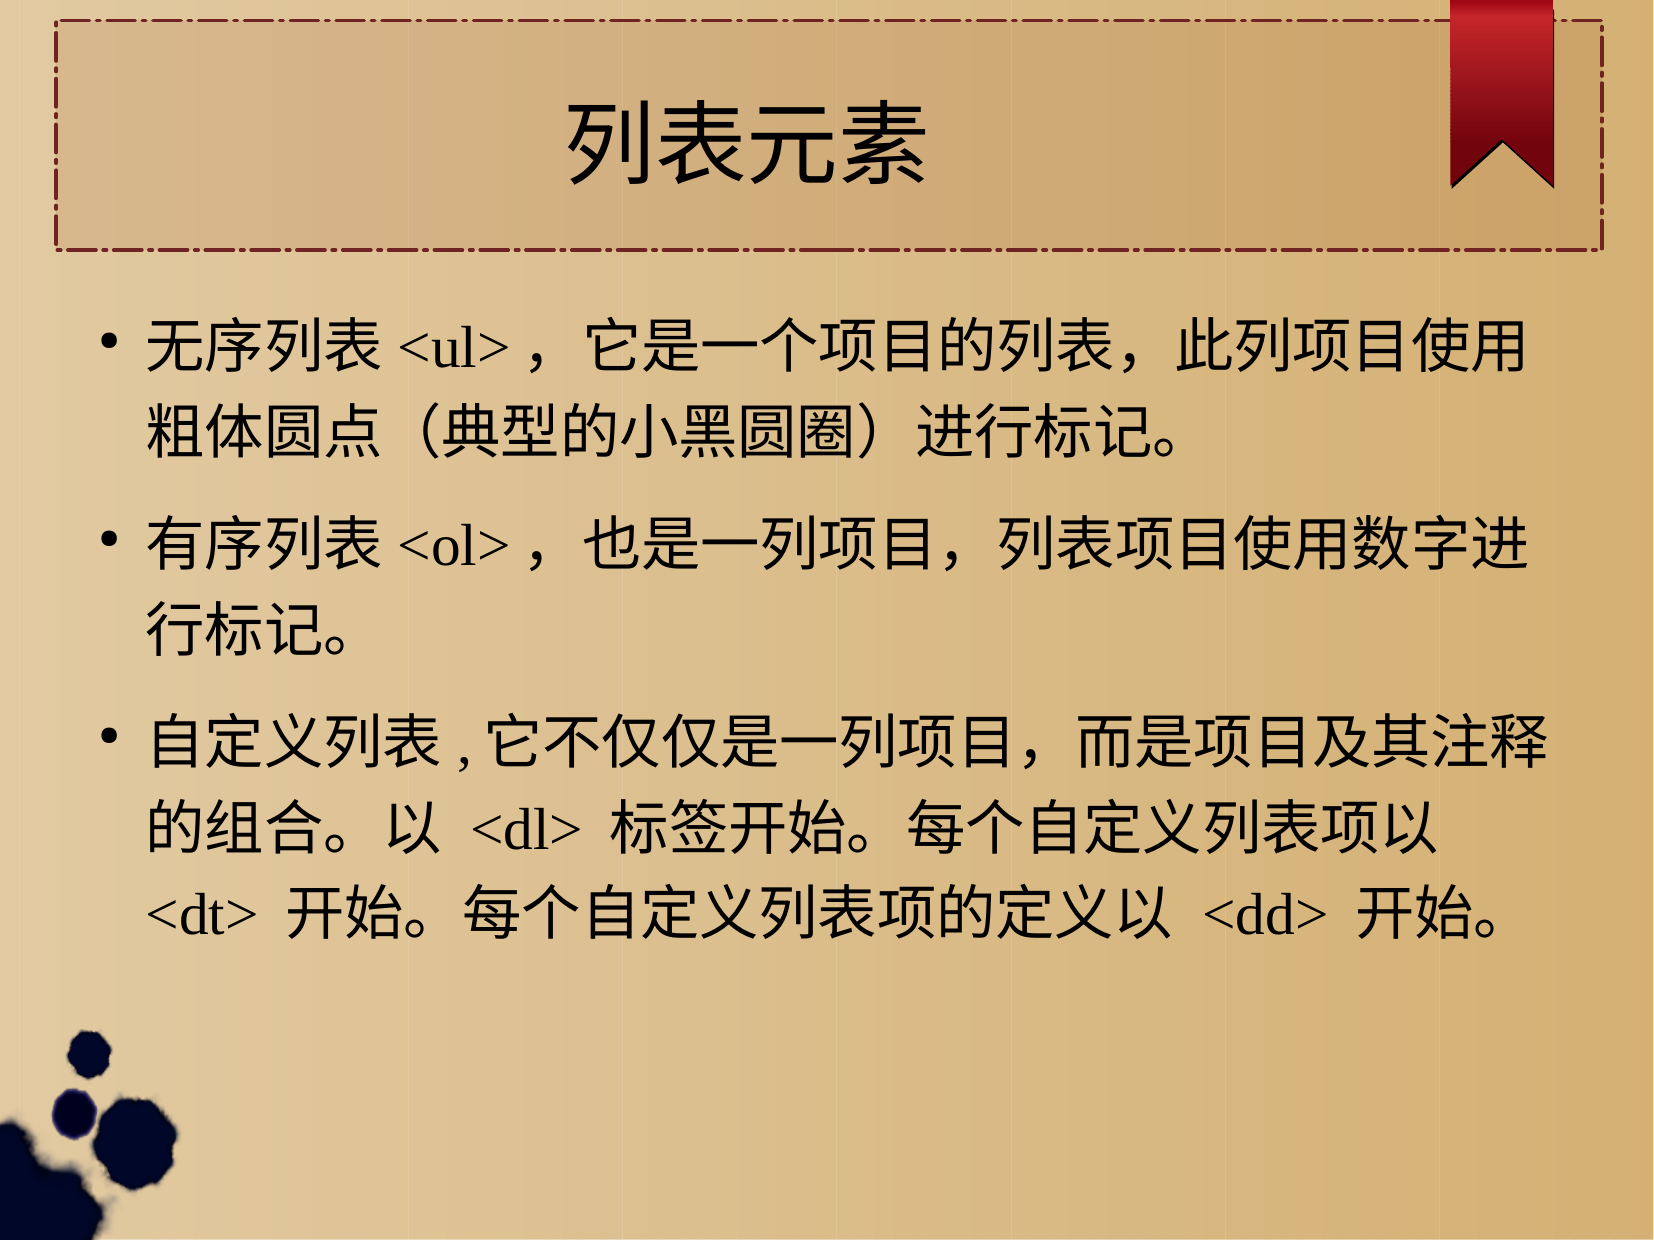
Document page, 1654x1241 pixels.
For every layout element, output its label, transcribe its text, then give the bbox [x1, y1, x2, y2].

list 无序列表<ul>，它是一个项目的列表，此列项目使用粗体圆点（典型的小黑圆圈）进行标记。 有序列表<ol>，也是一列项目，列表项目使用数字进行标记。 自定义列表,它不仅仅是一列项目，而是项目及其注释的组合。以 <dl> 标签开始。每个自定义列表项以 <dt> 开始。每个自定义列表项的定义以 <dd> 开始。 [82, 299, 1571, 1019]
title 列表元素 [82, 47, 1412, 229]
